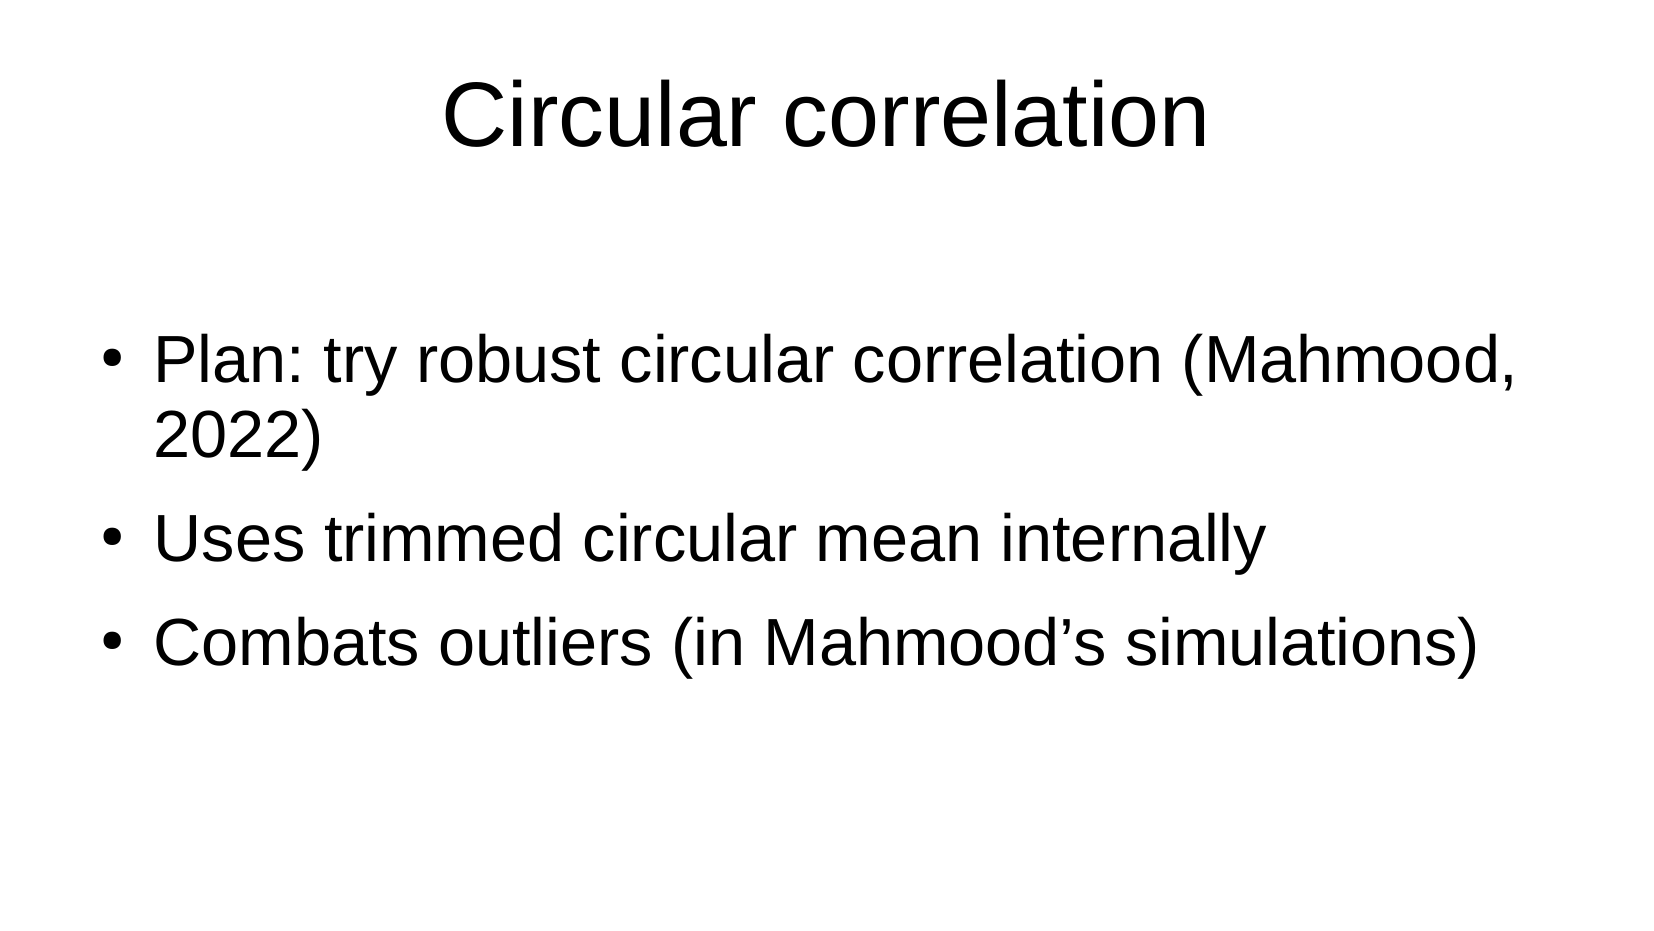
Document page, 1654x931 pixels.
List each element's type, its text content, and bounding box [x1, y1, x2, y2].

title Circular correlation [82, 37, 1571, 193]
list Plan: try robust circular correlation (Mahmood, 2022) Uses trimmed circular mean internally Combats outliers (in Mahmood’s simulations) [82, 217, 1571, 758]
